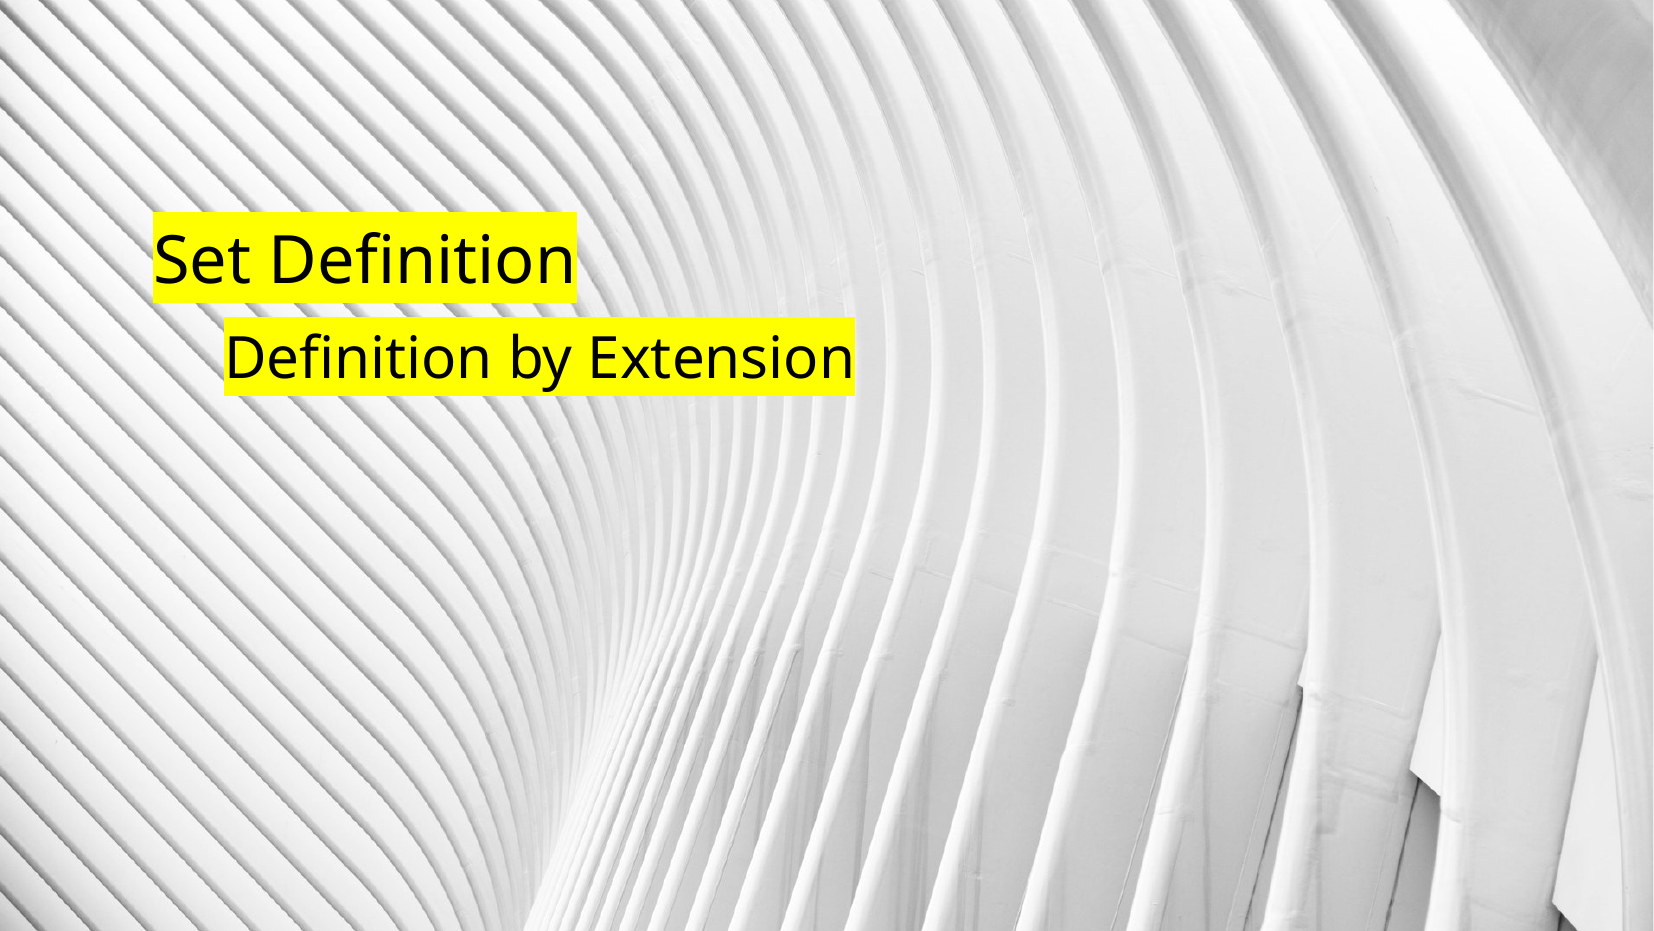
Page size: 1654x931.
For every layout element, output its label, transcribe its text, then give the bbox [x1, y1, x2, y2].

picture [0, 0, 1654, 931]
list Set Definition Definition by Extension [82, 217, 1571, 839]
